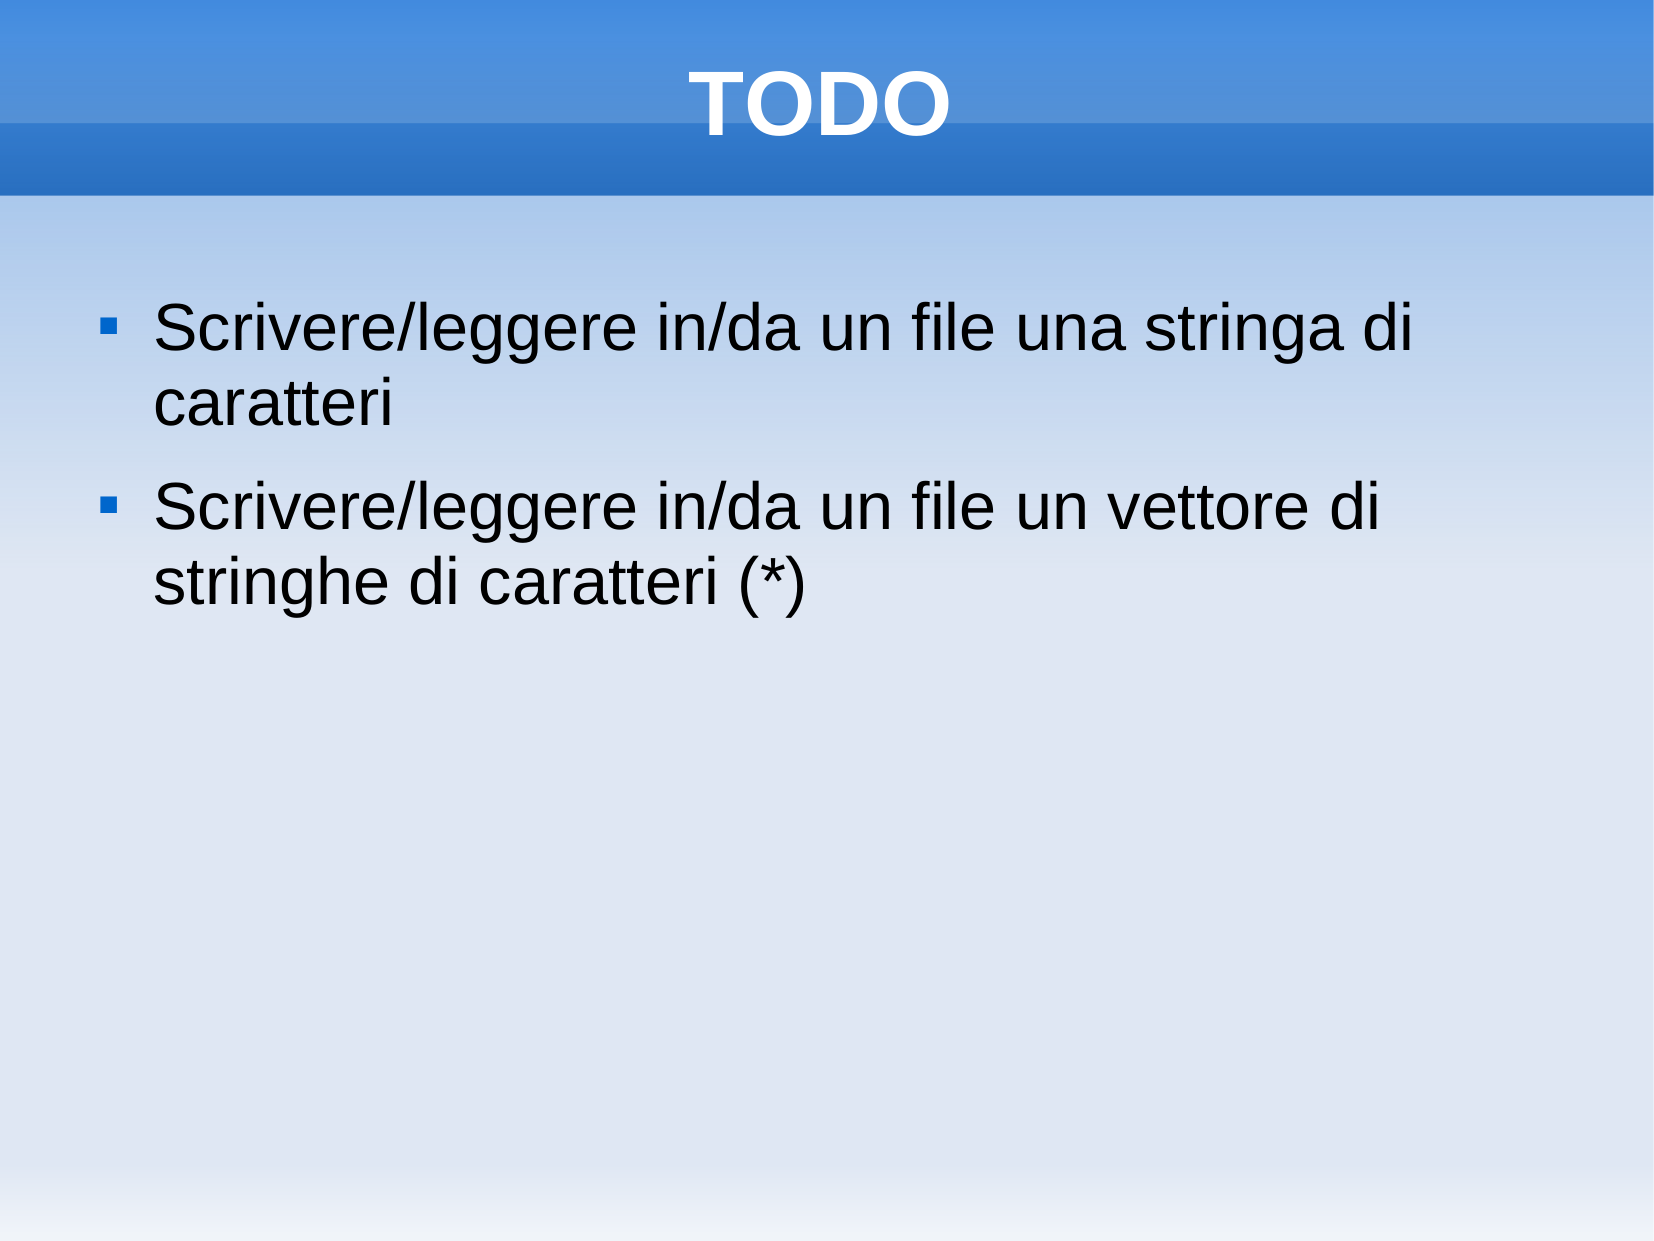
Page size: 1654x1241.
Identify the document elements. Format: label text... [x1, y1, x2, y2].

picture [0, 0, 1654, 1241]
list Scrivere/leggere in/da un file una stringa di caratteri Scrivere/leggere in/da un file un vettore di stringhe di caratteri (*) [82, 290, 1571, 1109]
title TODO [76, 0, 1565, 208]
